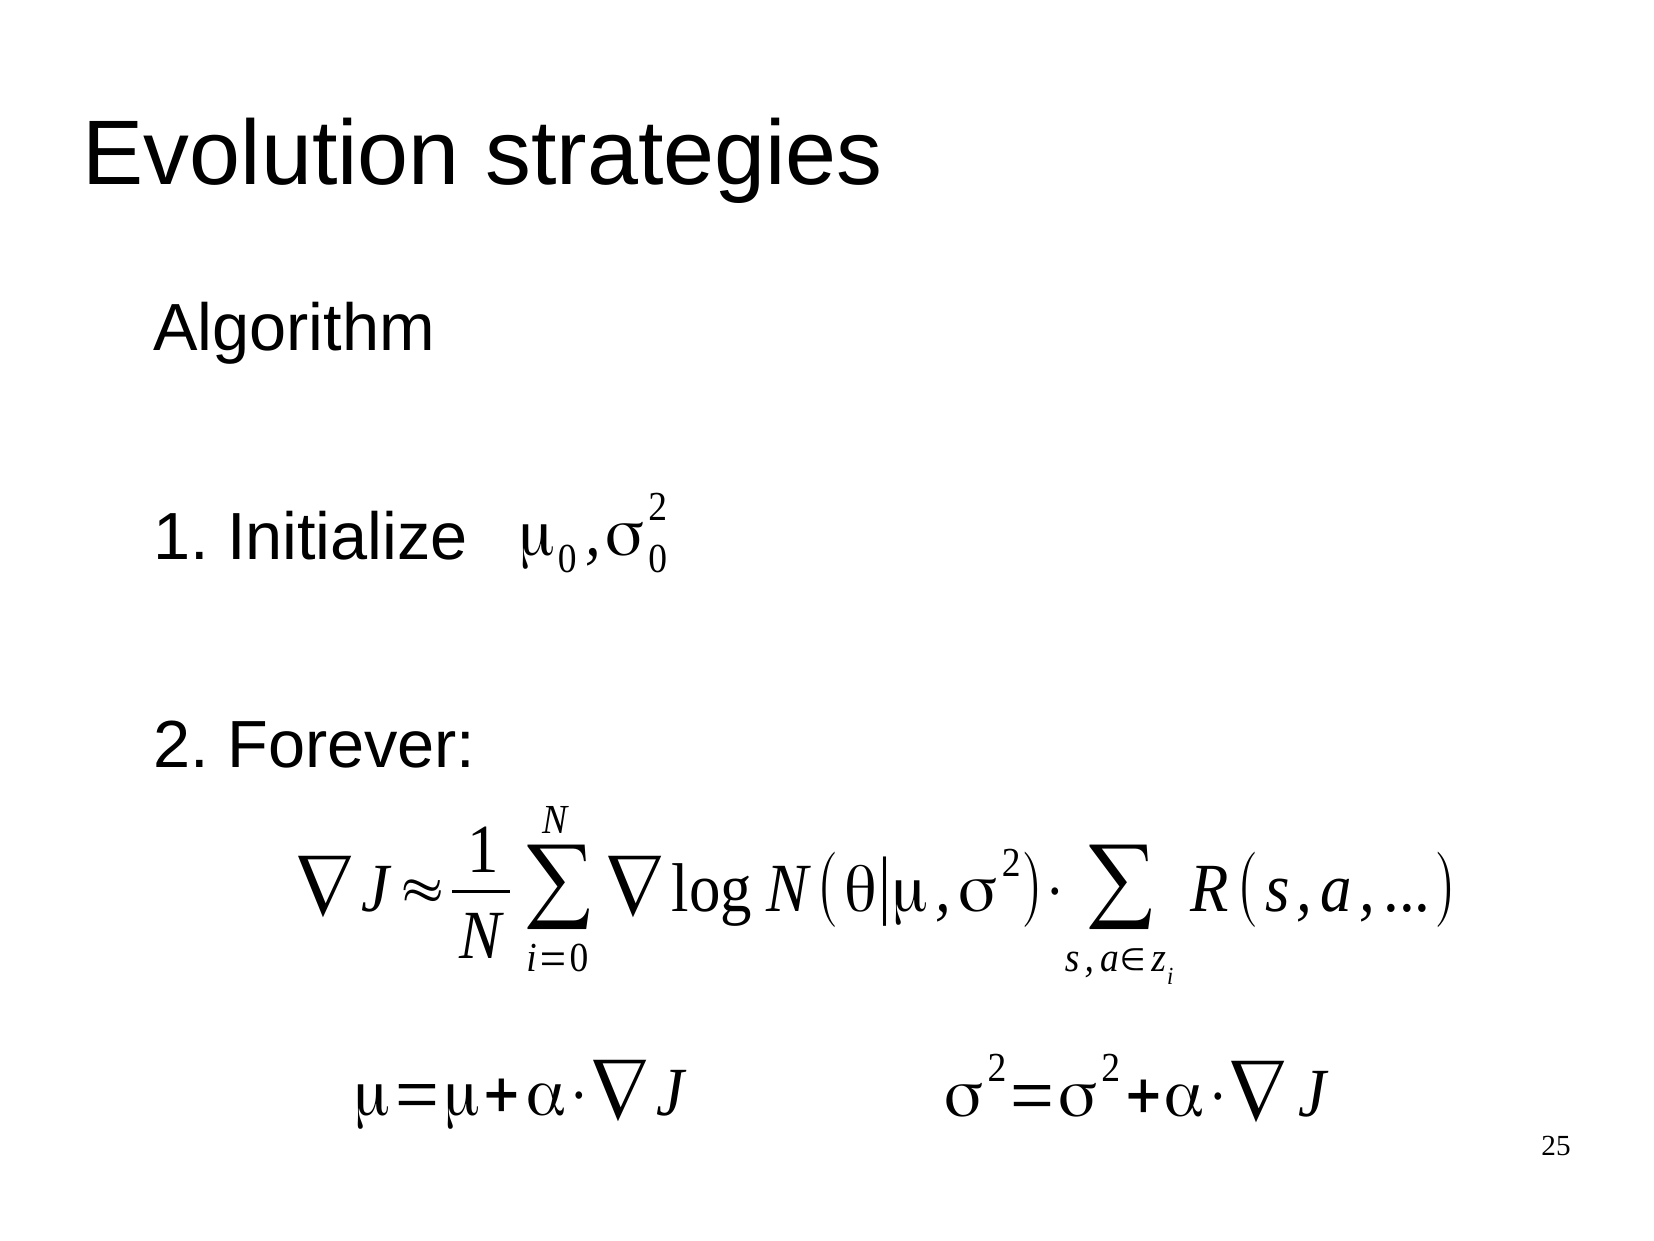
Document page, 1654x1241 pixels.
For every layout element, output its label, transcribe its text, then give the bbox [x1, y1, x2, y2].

chart [278, 794, 1469, 990]
chart [928, 1042, 1347, 1130]
title Evolution strategies [82, 49, 1571, 257]
list Algorithm 1. Initialize 2. Forever: [82, 290, 1571, 1241]
chart [503, 481, 684, 580]
chart [337, 1054, 707, 1134]
